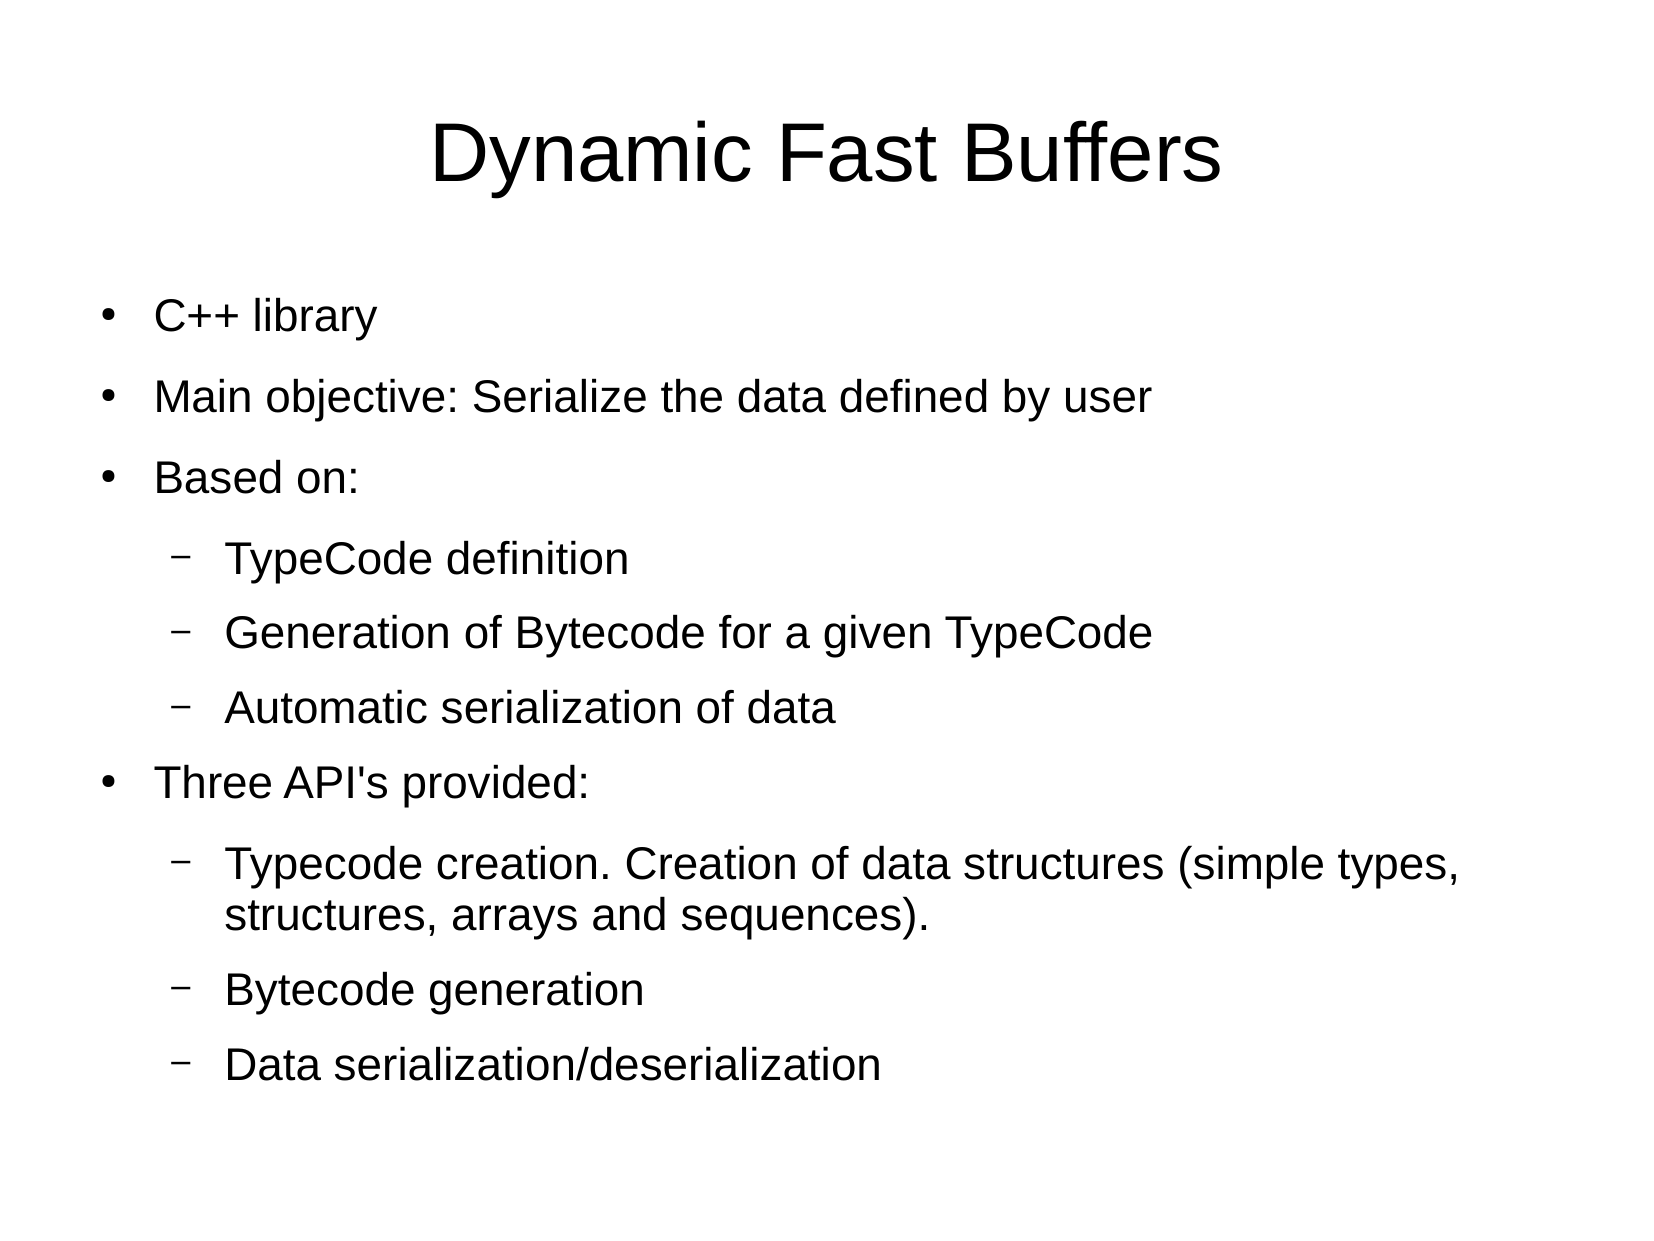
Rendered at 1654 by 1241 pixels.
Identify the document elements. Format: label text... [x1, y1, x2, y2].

list C++ library Main objective: Serialize the data defined by user Based on: TypeCode definition Generation of Bytecode for a given TypeCode Automatic serialization of data Three API's provided: Typecode creation. Creation of data structures (simple types, structures, arrays and sequences). Bytecode generation Data serialization/deserialization [82, 290, 1571, 1216]
title Dynamic Fast Buffers [82, 49, 1571, 257]
